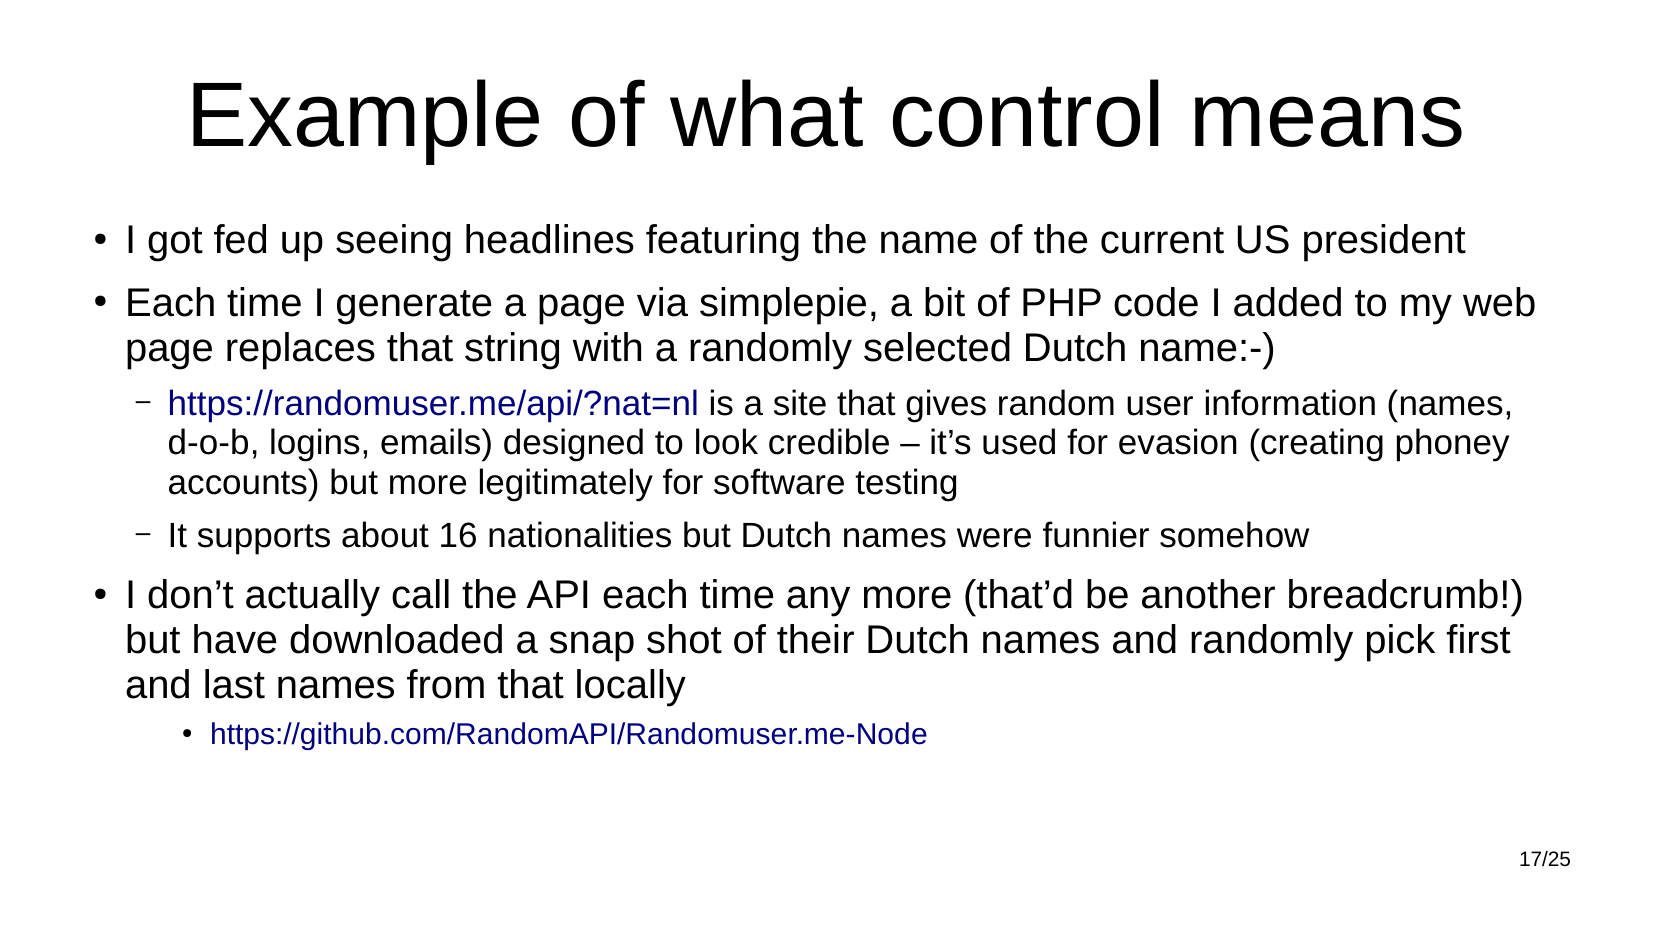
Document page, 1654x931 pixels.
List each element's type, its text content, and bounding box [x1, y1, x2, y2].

title Example of what control means [82, 37, 1571, 193]
list I got fed up seeing headlines featuring the name of the current US president Each time I generate a page via simplepie, a bit of PHP code I added to my web page replaces that string with a randomly selected Dutch name:-) https://randomuser.me/api/?nat=nl is a site that gives random user information (names, d-o-b, logins, emails) designed to look credible – it’s used for evasion (creating phoney accounts) but more legitimately for software testing It supports about 16 nationalities but Dutch names were funnier somehow I don’t actually call the API each time any more (that’d be another breadcrumb!) but have downloaded a snap shot of their Dutch names and randomly pick first and last names from that locally https://github.com/RandomAPI/Randomuser.me-Node [82, 217, 1571, 758]
